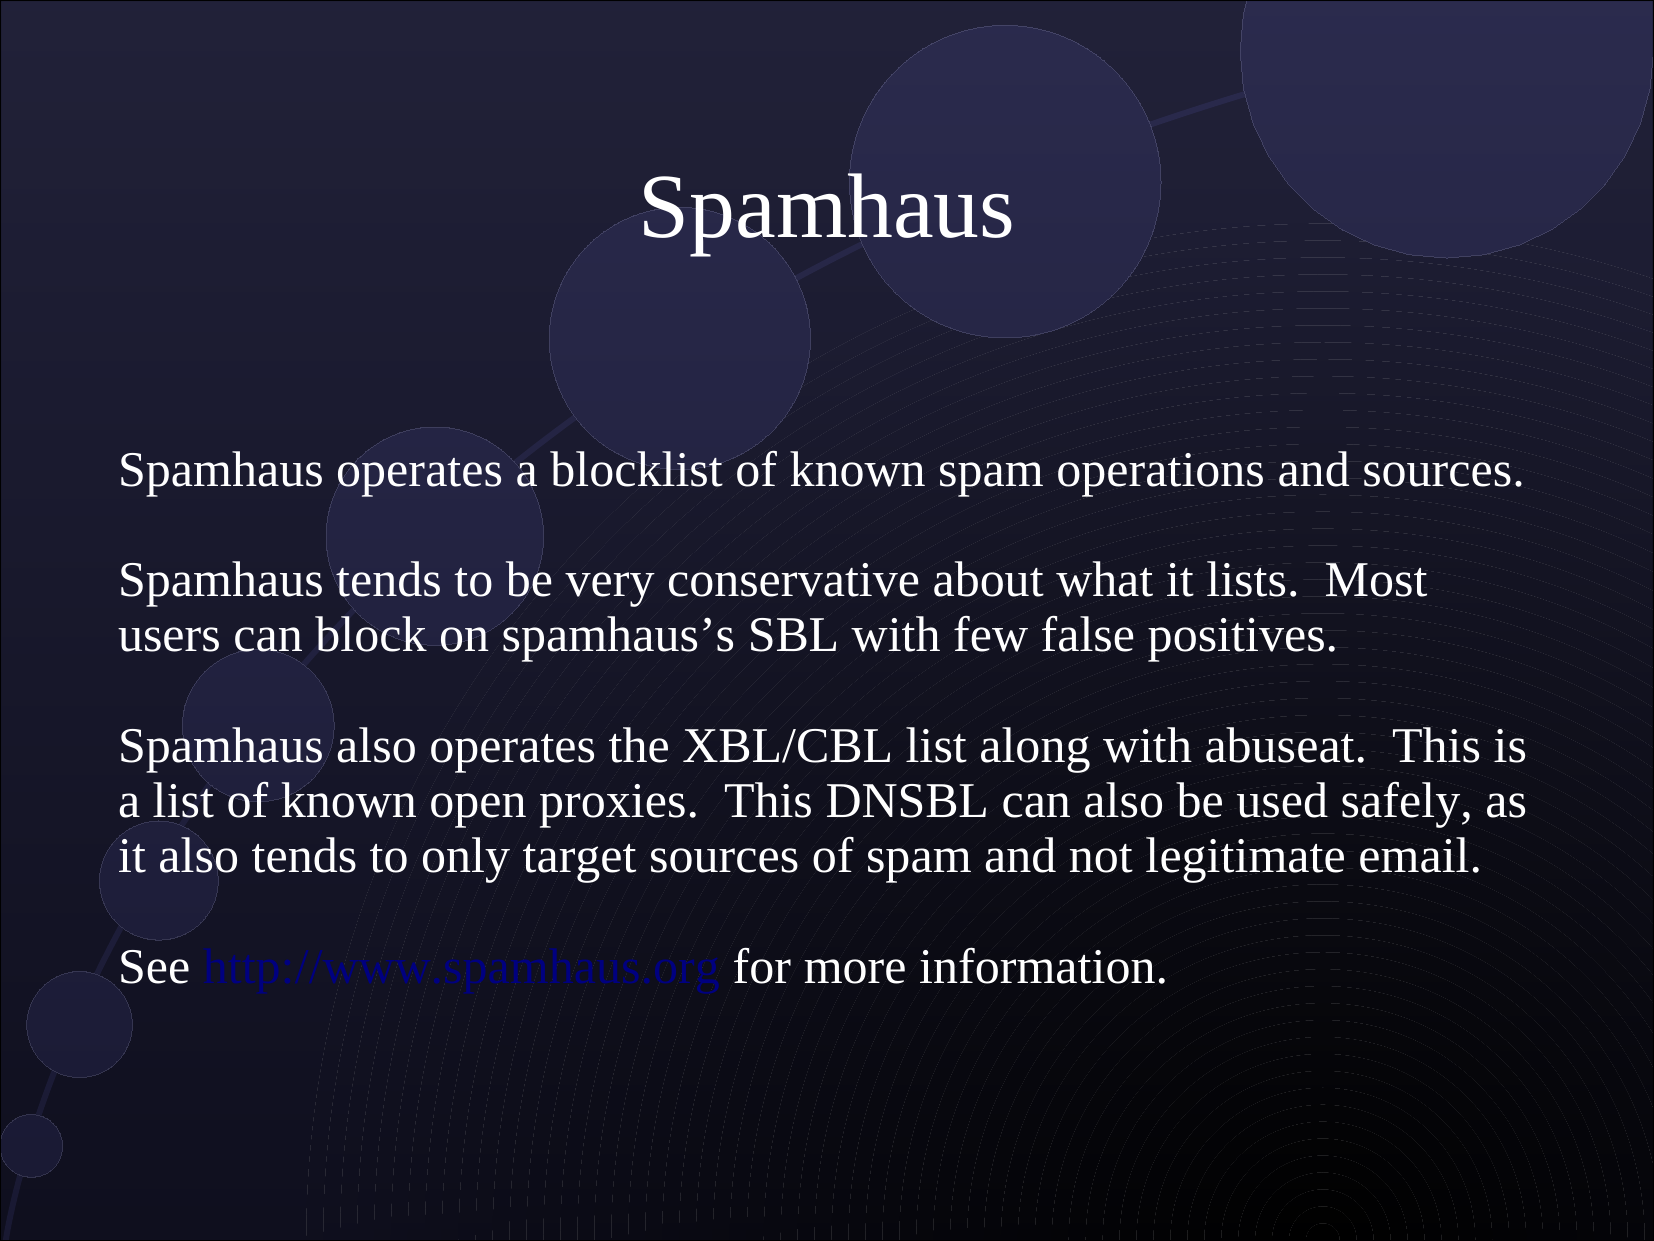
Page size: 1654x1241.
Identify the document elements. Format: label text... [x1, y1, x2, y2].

subtitle Spamhaus operates a blocklist of known spam operations and sources. Spamhaus tends to be very conservative about what it lists. Most users can block on spamhaus’s SBL with few false positives. Spamhaus also operates the XBL/CBL list along with abuseat. This is a list of known open proxies. This DNSBL can also be used safely, as it also tends to only target sources of spam and not legitimate email. See http://www.spamhaus.org for more information. [118, 324, 1531, 1112]
title Spamhaus [121, 102, 1534, 311]
